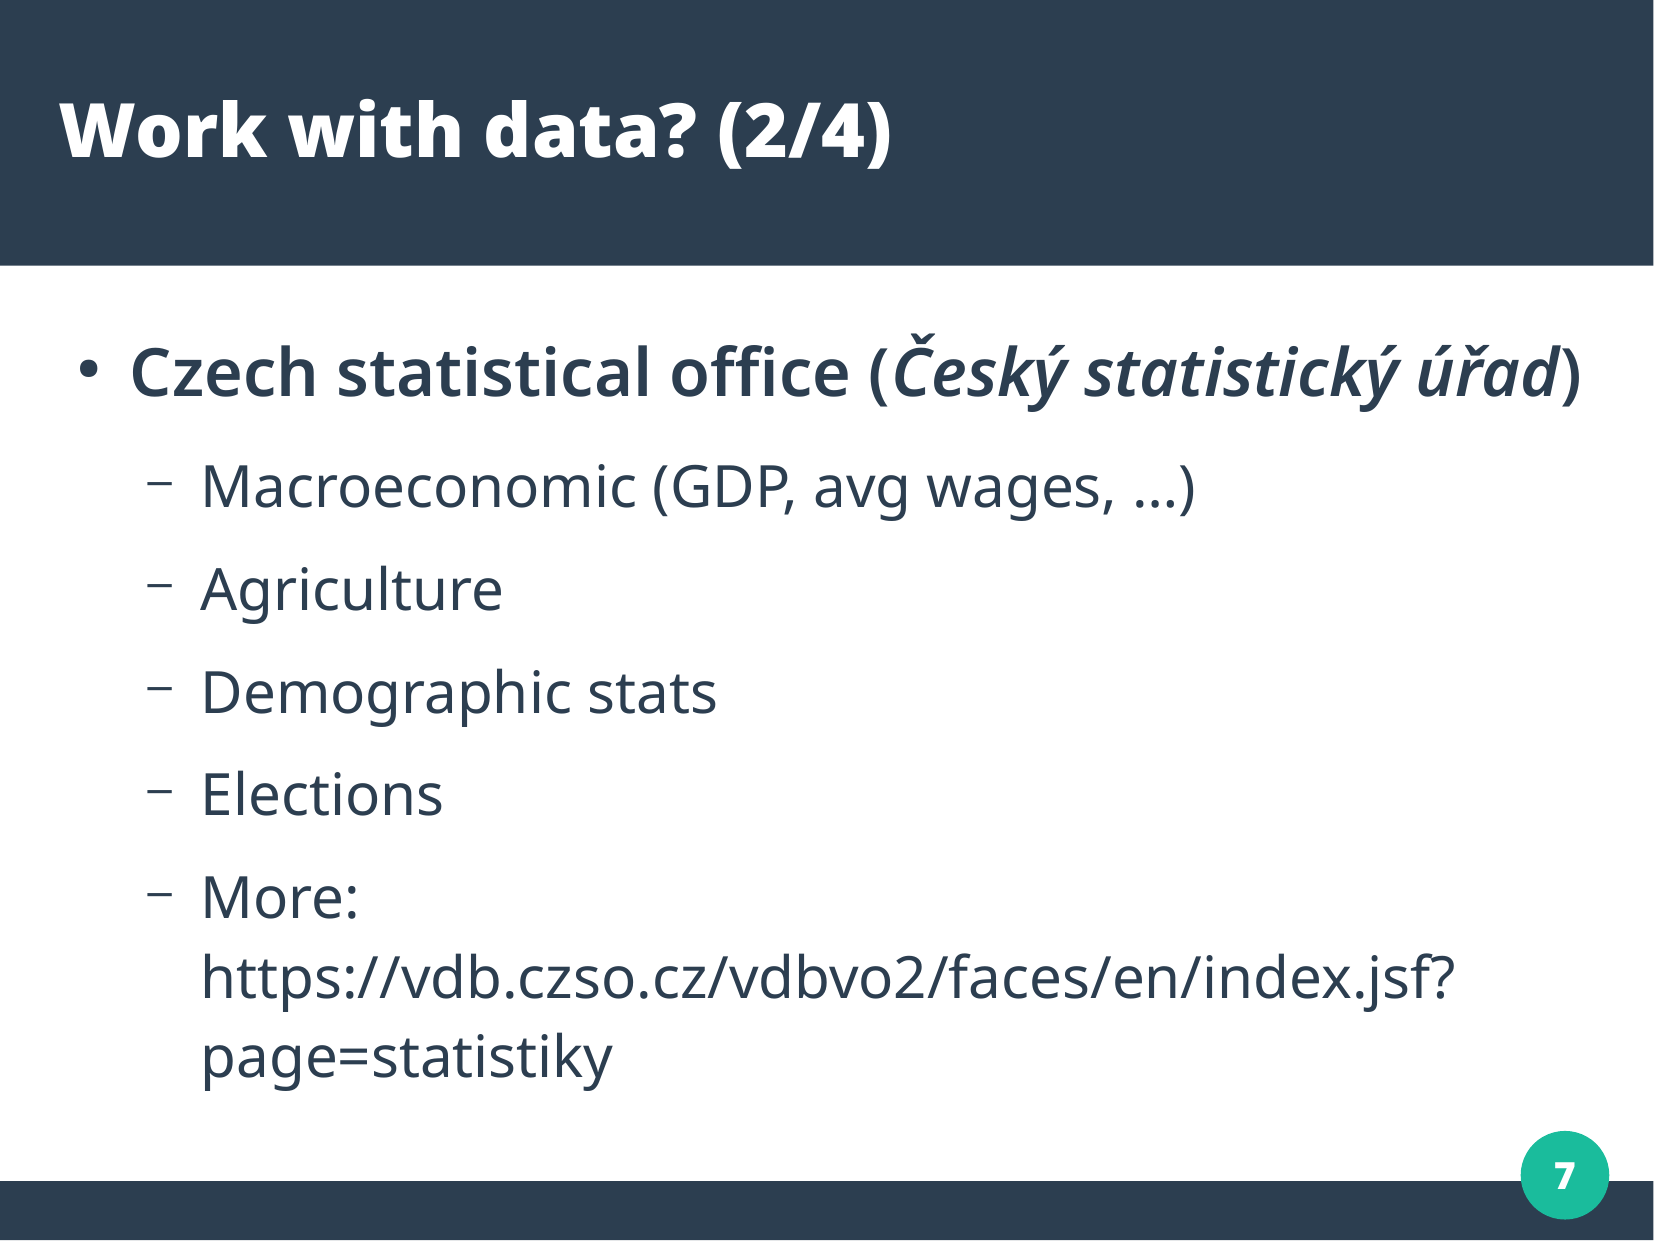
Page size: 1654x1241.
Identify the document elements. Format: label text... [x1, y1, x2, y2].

list Czech statistical office (Český statistický úřad) Macroeconomic (GDP, avg wages, …) Agriculture Demographic stats Elections More: https://vdb.czso.cz/vdbvo2/faces/en/index.jsf?page=statistiky [59, 324, 1595, 1152]
title Work with data? (2/4) [59, 49, 1595, 207]
